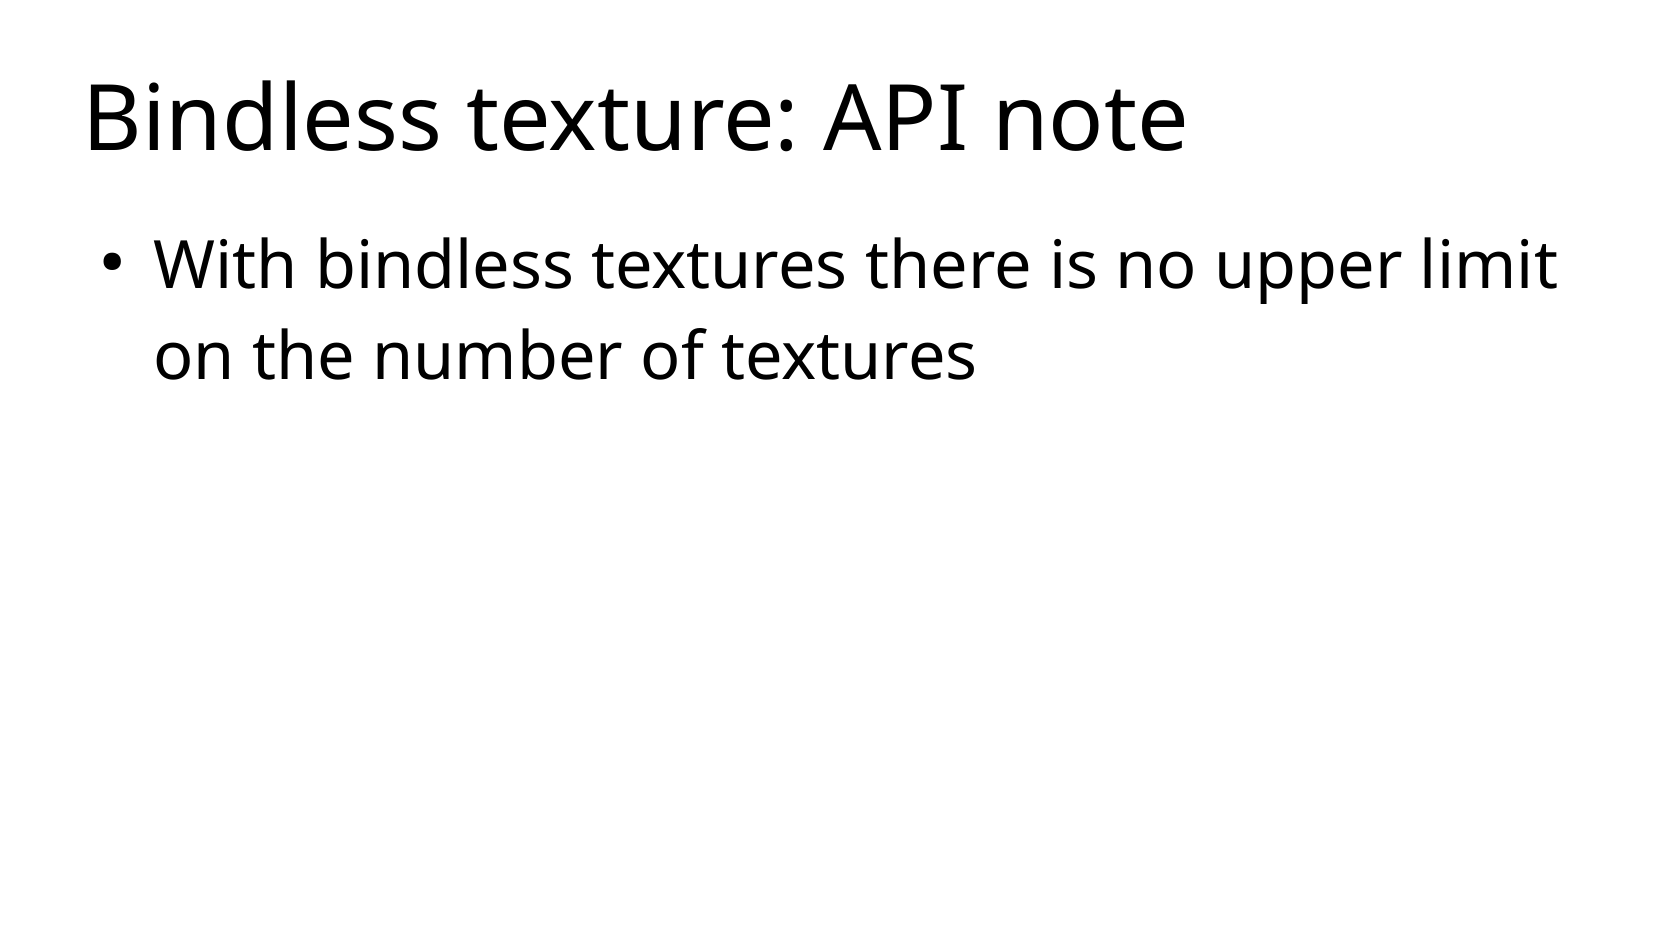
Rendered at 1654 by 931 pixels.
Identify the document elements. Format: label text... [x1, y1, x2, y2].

title Bindless texture: API note [82, 37, 1571, 193]
list With bindless textures there is no upper limit on the number of textures [82, 217, 1571, 758]
